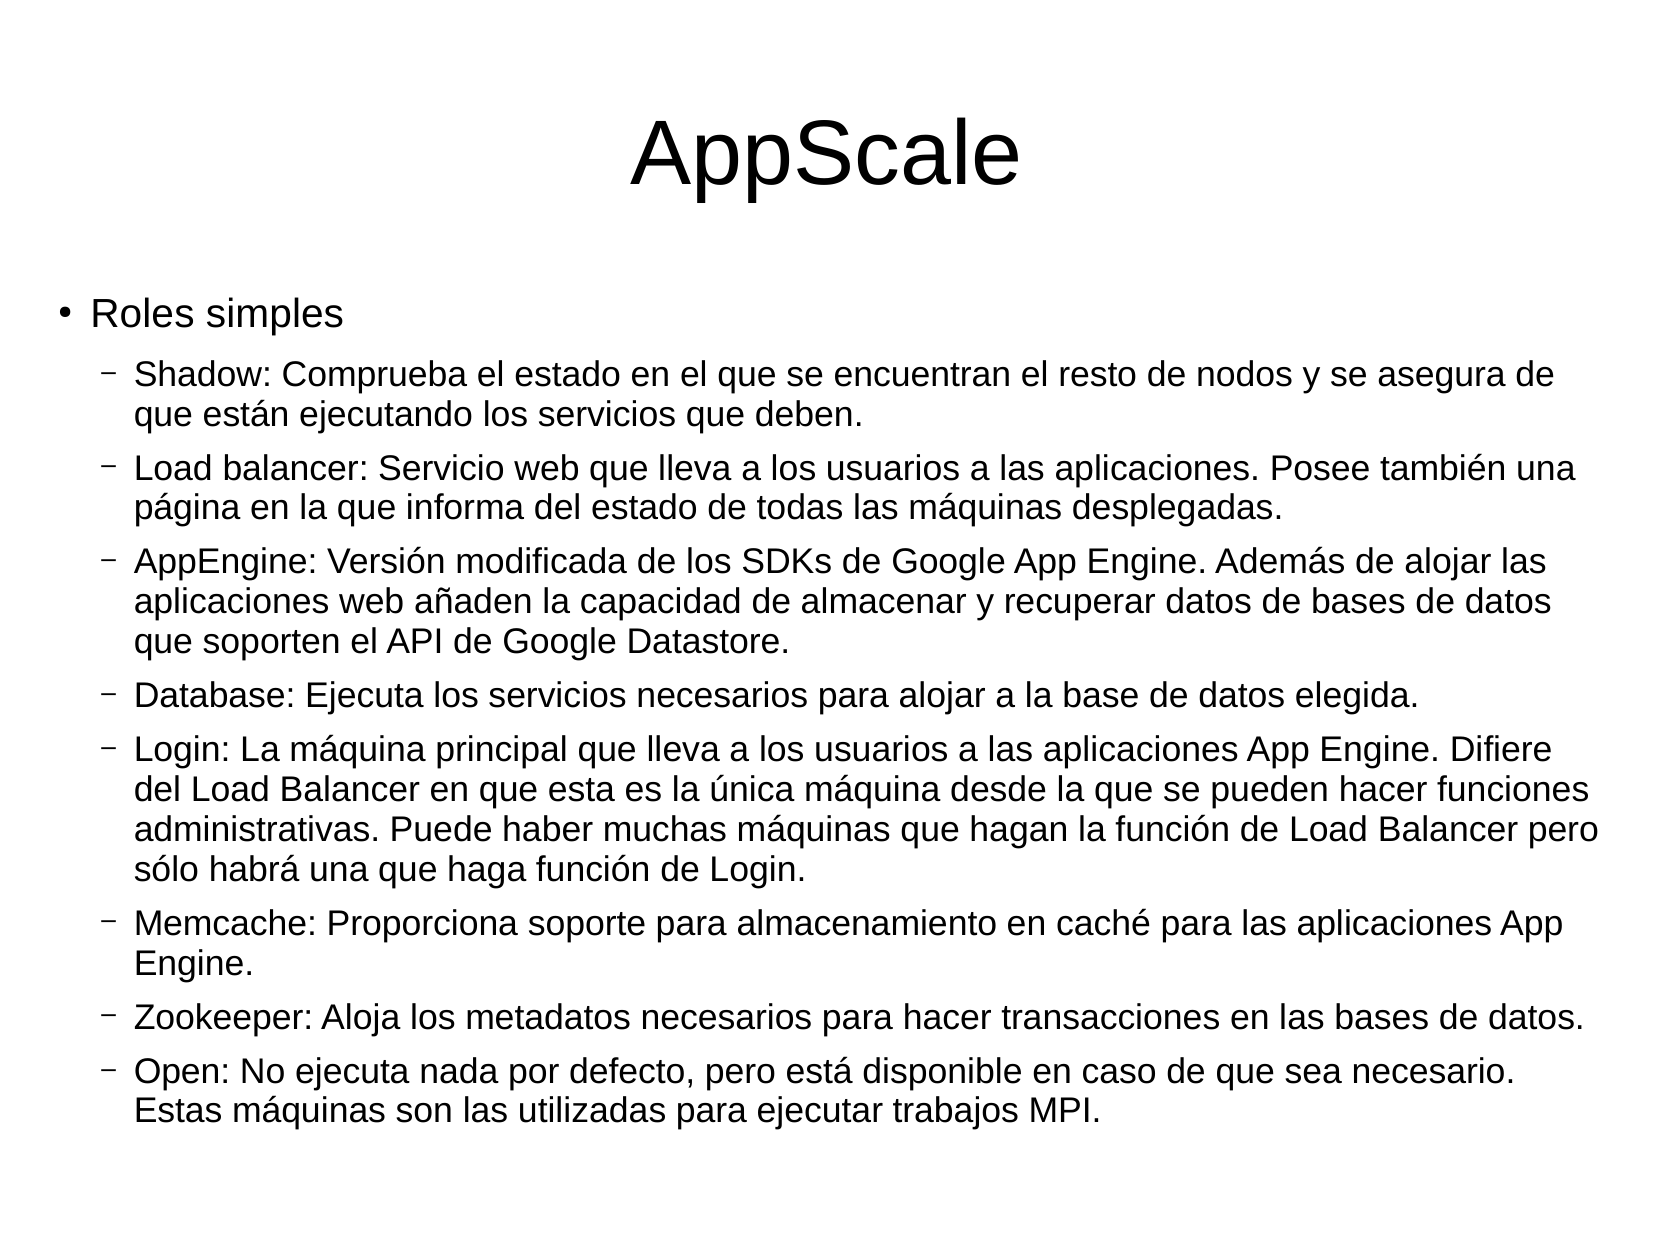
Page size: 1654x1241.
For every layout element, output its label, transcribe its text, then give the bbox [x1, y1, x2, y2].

list Roles simples Shadow: Comprueba el estado en el que se encuentran el resto de nodos y se asegura de que están ejecutando los servicios que deben. Load balancer: Servicio web que lleva a los usuarios a las aplicaciones. Posee también una página en la que informa del estado de todas las máquinas desplegadas. AppEngine: Versión modificada de los SDKs de Google App Engine. Además de alojar las aplicaciones web añaden la capacidad de almacenar y recuperar datos de bases de datos que soporten el API de Google Datastore. Database: Ejecuta los servicios necesarios para alojar a la base de datos elegida. Login: La máquina principal que lleva a los usuarios a las aplicaciones App Engine. Difiere del Load Balancer en que esta es la única máquina desde la que se pueden hacer funciones administrativas. Puede haber muchas máquinas que hagan la función de Load Balancer pero sólo habrá una que haga función de Login. Memcache: Proporciona soporte para almacenamiento en caché para las aplicaciones App Engine. Zookeeper: Aloja los metadatos necesarios para hacer transacciones en las bases de datos. Open: No ejecuta nada por defecto, pero está disponible en caso de que sea necesario. Estas máquinas son las utilizadas para ejecutar trabajos MPI. [47, 290, 1607, 1182]
title AppScale [82, 49, 1571, 257]
